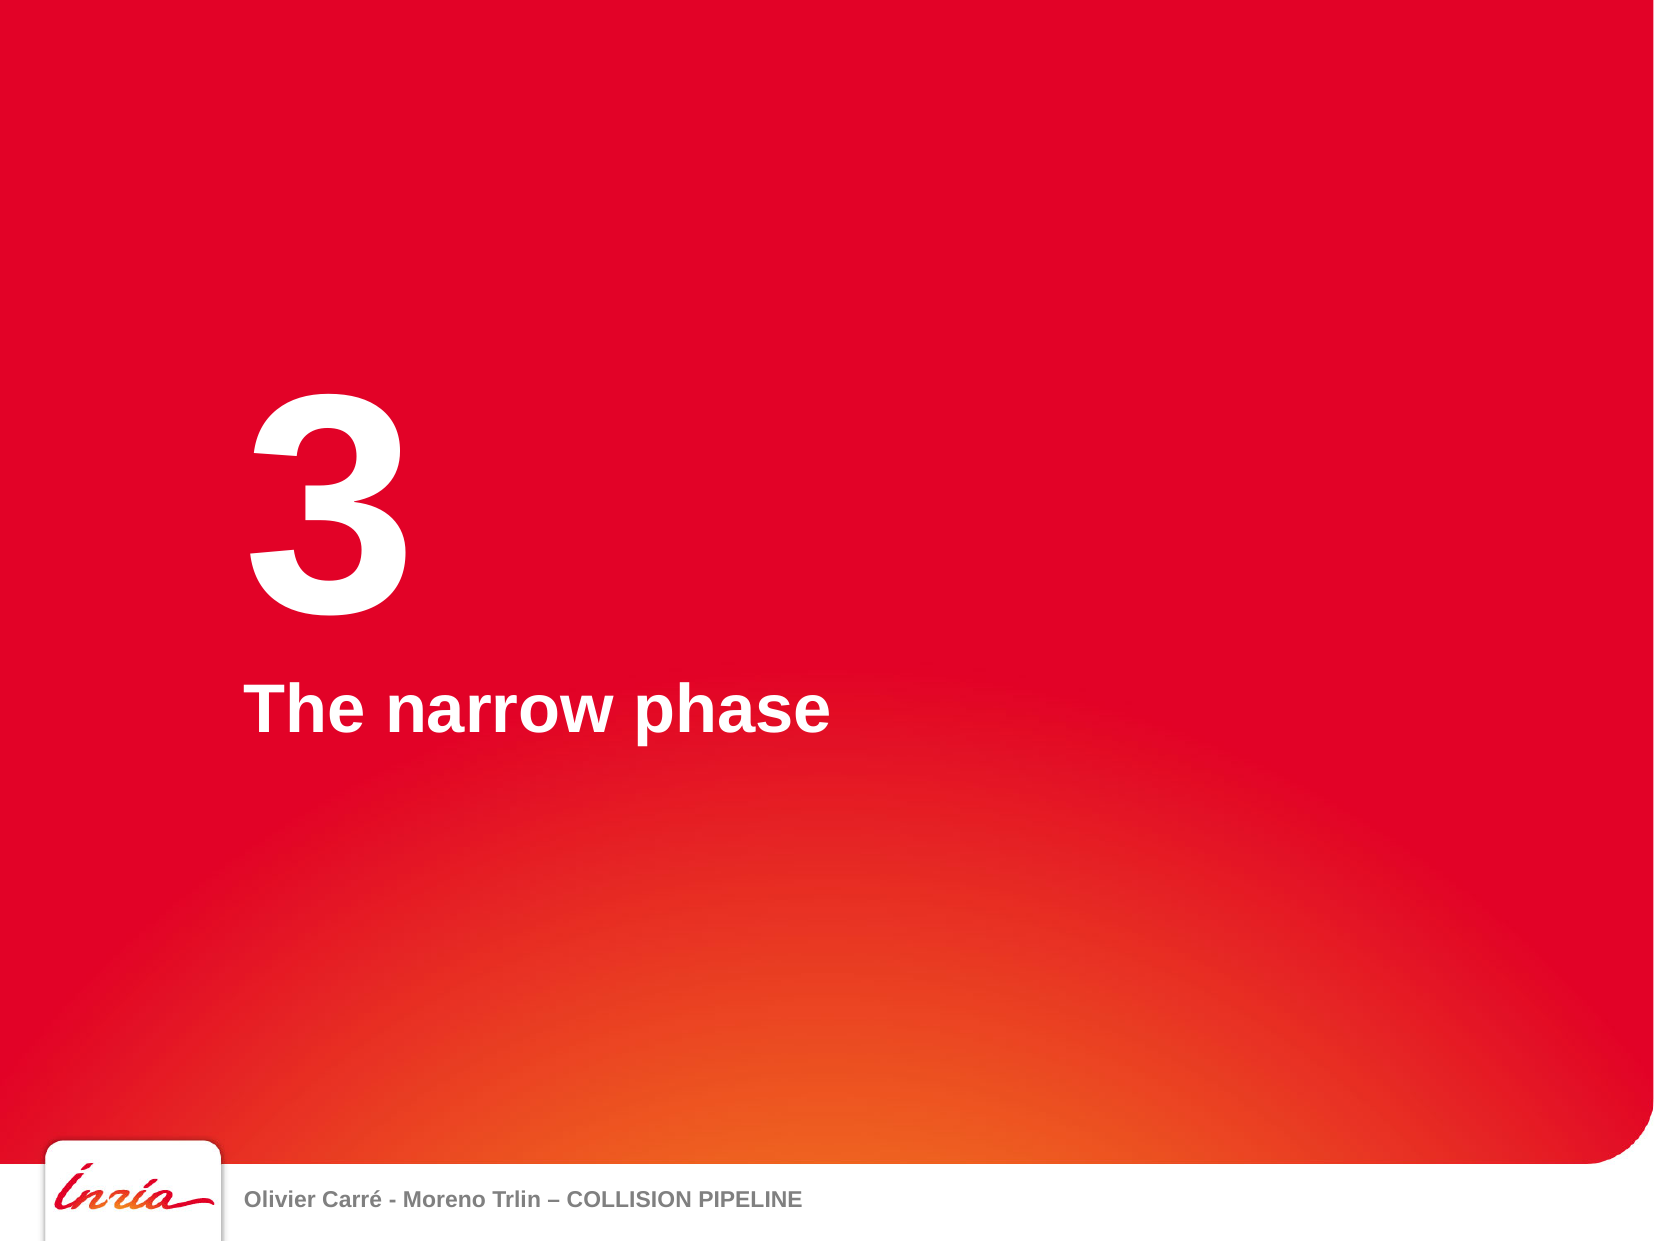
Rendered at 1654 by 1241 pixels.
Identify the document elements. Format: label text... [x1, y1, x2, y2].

footer Olivier Carré - Moreno Trlin – COLLISION PIPELINE [243, 1173, 1188, 1223]
title The narrow phase [243, 620, 1598, 747]
picture [0, 0, 1654, 1241]
text_box 3 [243, 327, 827, 685]
